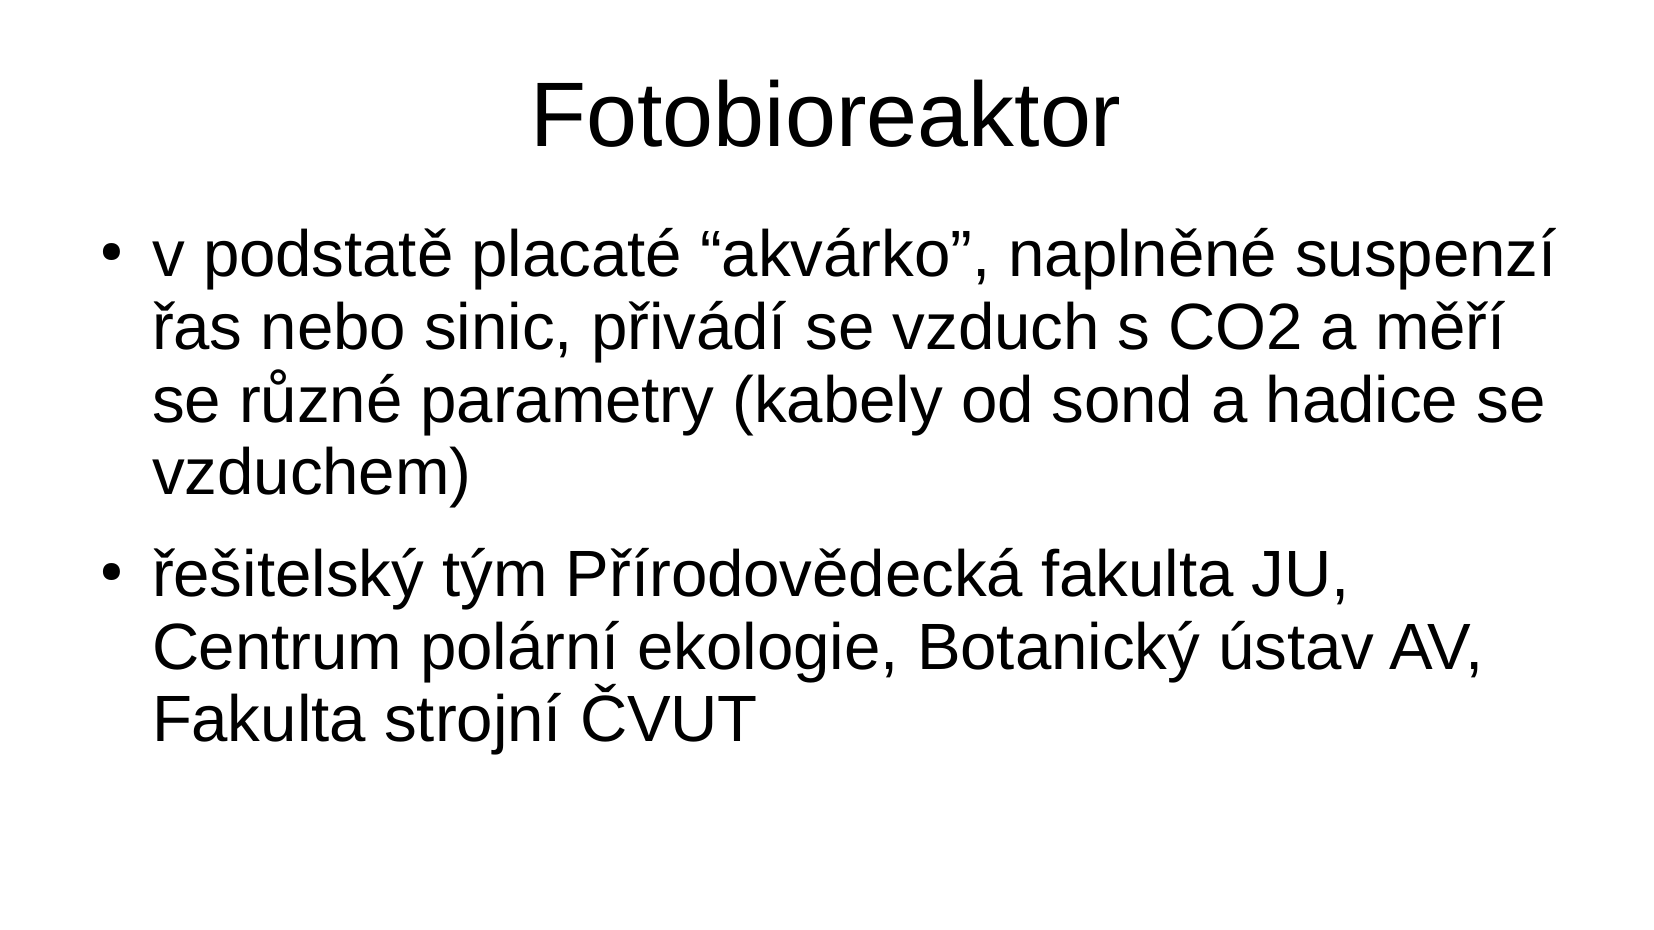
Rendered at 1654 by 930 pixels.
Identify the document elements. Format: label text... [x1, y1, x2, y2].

list v podstatě placaté “akvárko”, naplněné suspenzí řas nebo sinic, přivádí se vzduch s CO2 a měří se různé parametry (kabely od sond a hadice se vzduchem) řešitelský tým Přírodovědecká fakulta JU, Centrum polární ekologie, Botanický ústav AV, Fakulta strojní ČVUT [82, 217, 1571, 757]
title Fotobioreaktor [82, 37, 1571, 193]
